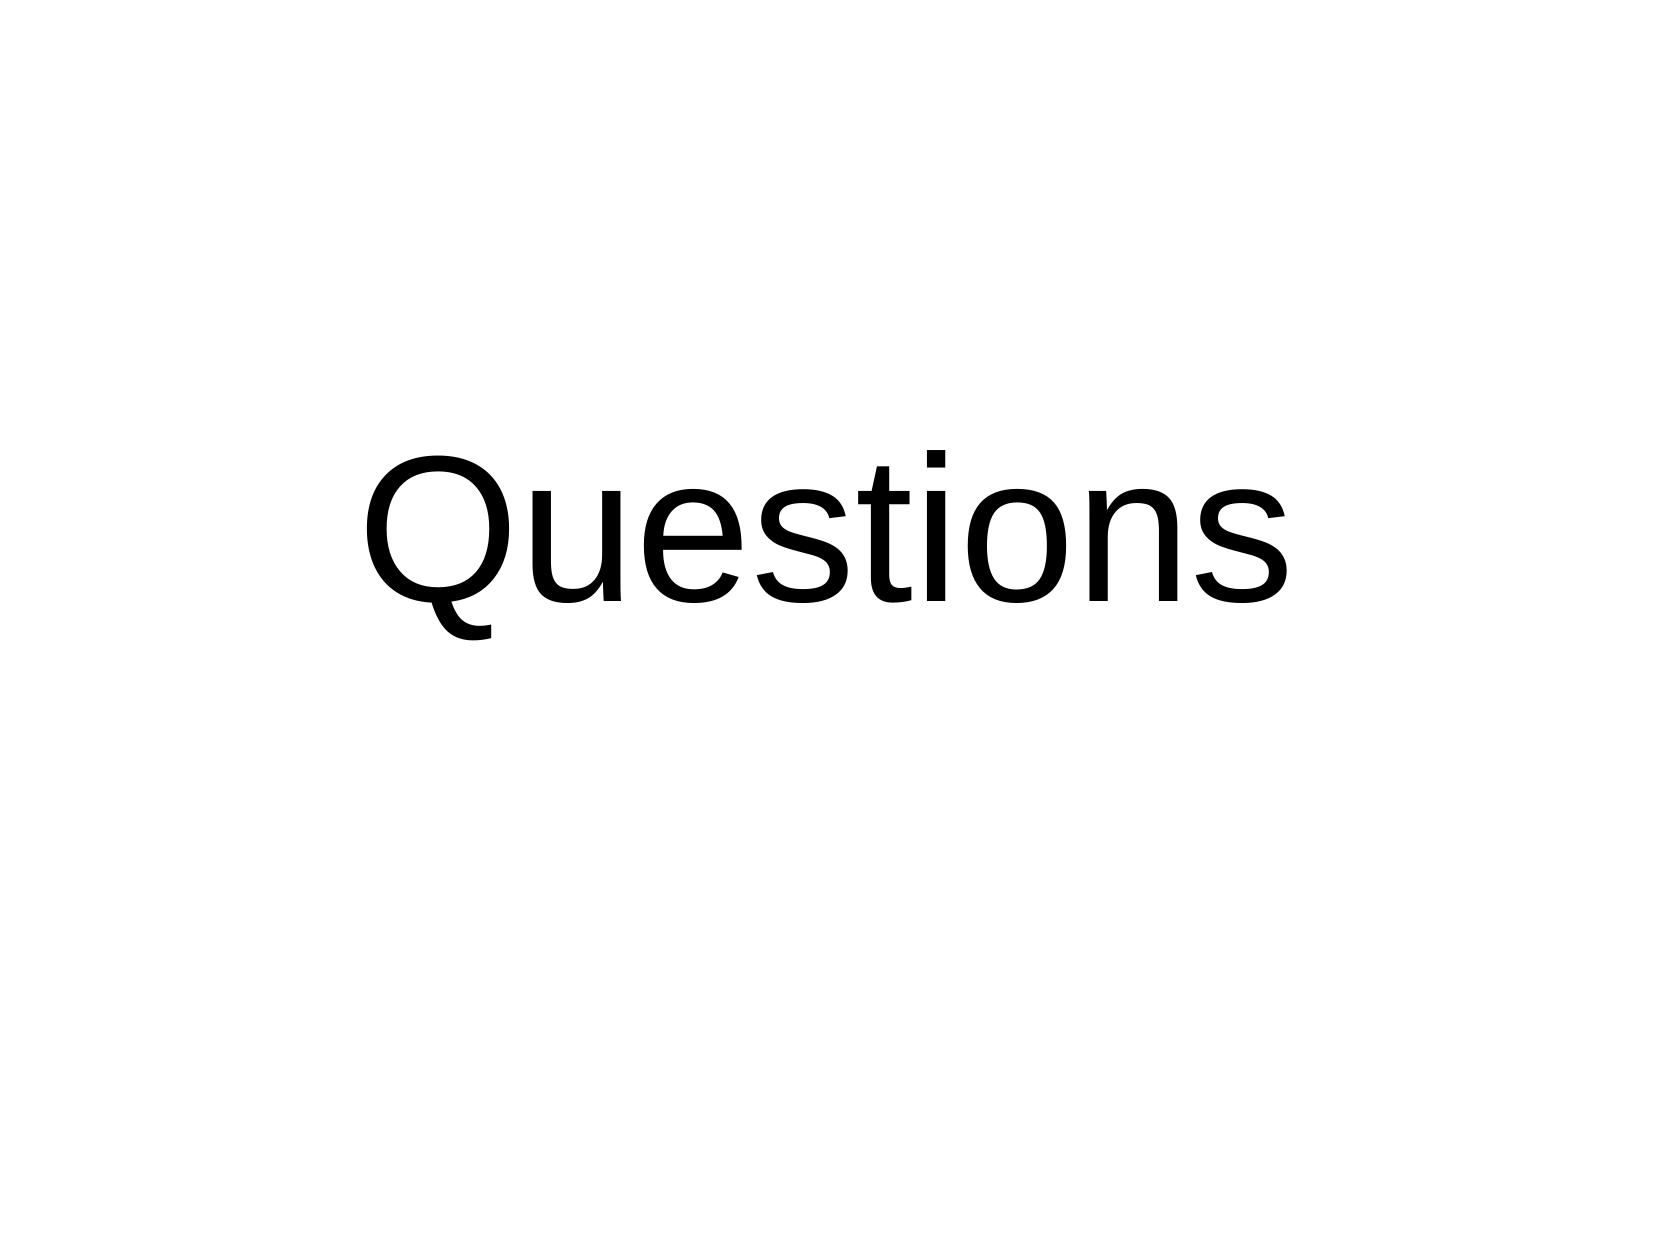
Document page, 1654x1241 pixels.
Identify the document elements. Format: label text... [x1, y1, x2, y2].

subtitle Questions [82, 49, 1571, 1010]
